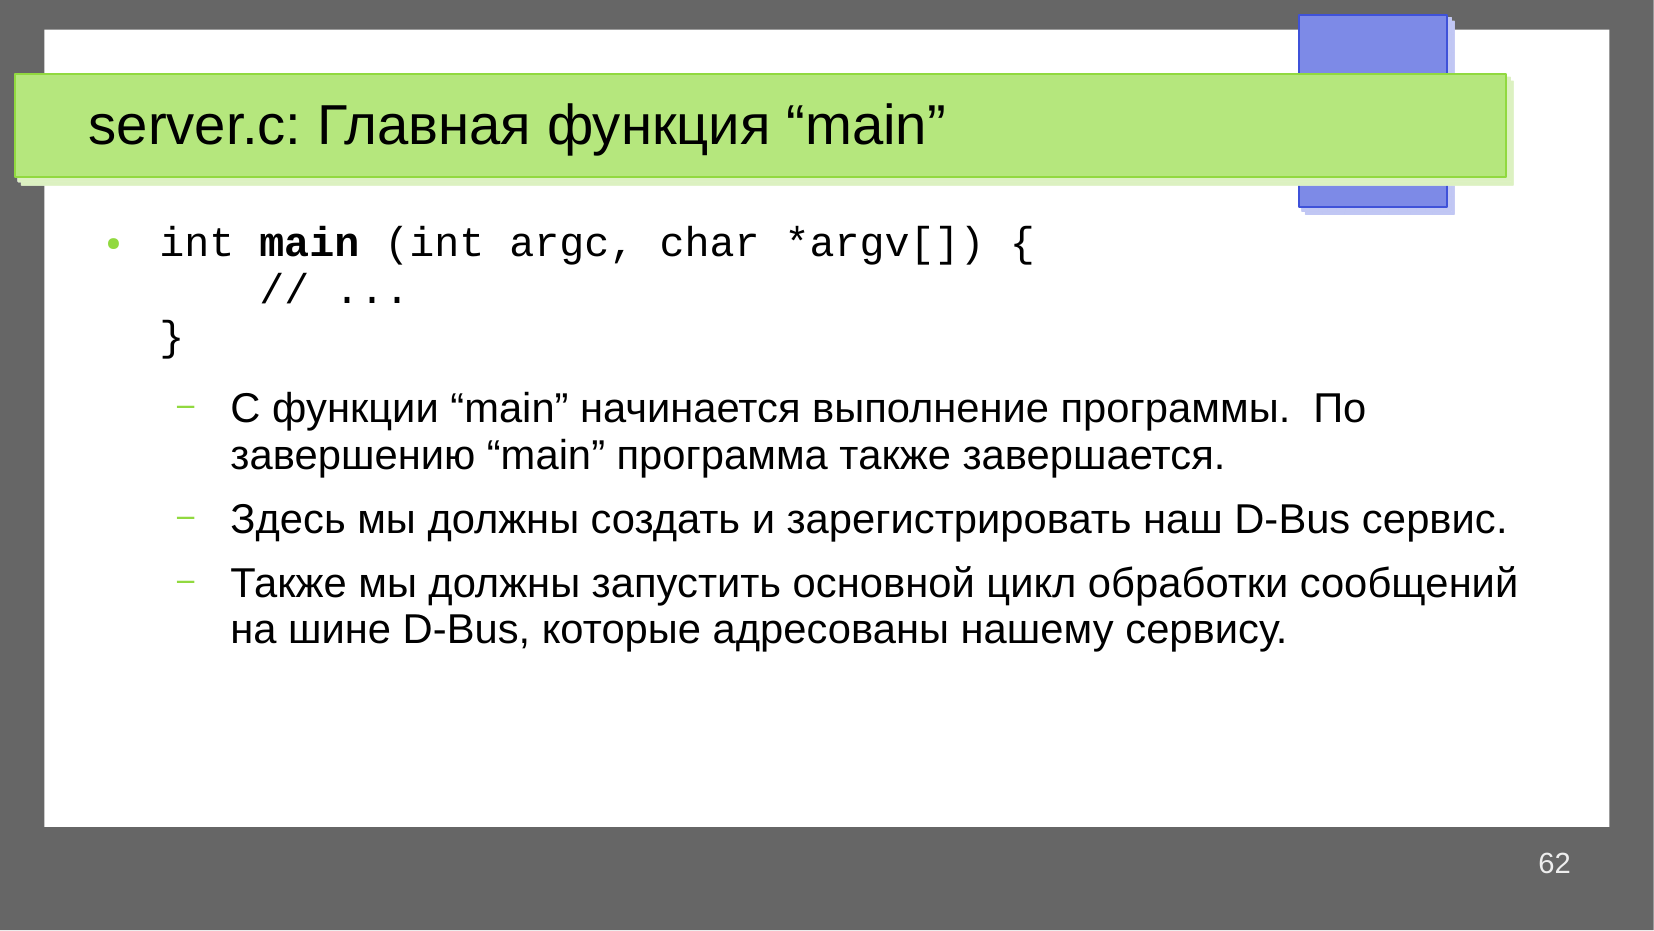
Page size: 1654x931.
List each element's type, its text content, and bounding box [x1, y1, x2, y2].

title server.c: Главная функция “main” [88, 73, 1506, 178]
list int main (int argc, char *argv[]) { // ... } С функции “main” начинается выполнение программы. По завершению “main” программа также завершается. Здесь мы должны создать и зарегистрировать наш D-Bus сервис. Также мы должны запустить основной цикл обработки сообщений на шине D-Bus, которые адресованы нашему сервису. [88, 221, 1565, 813]
